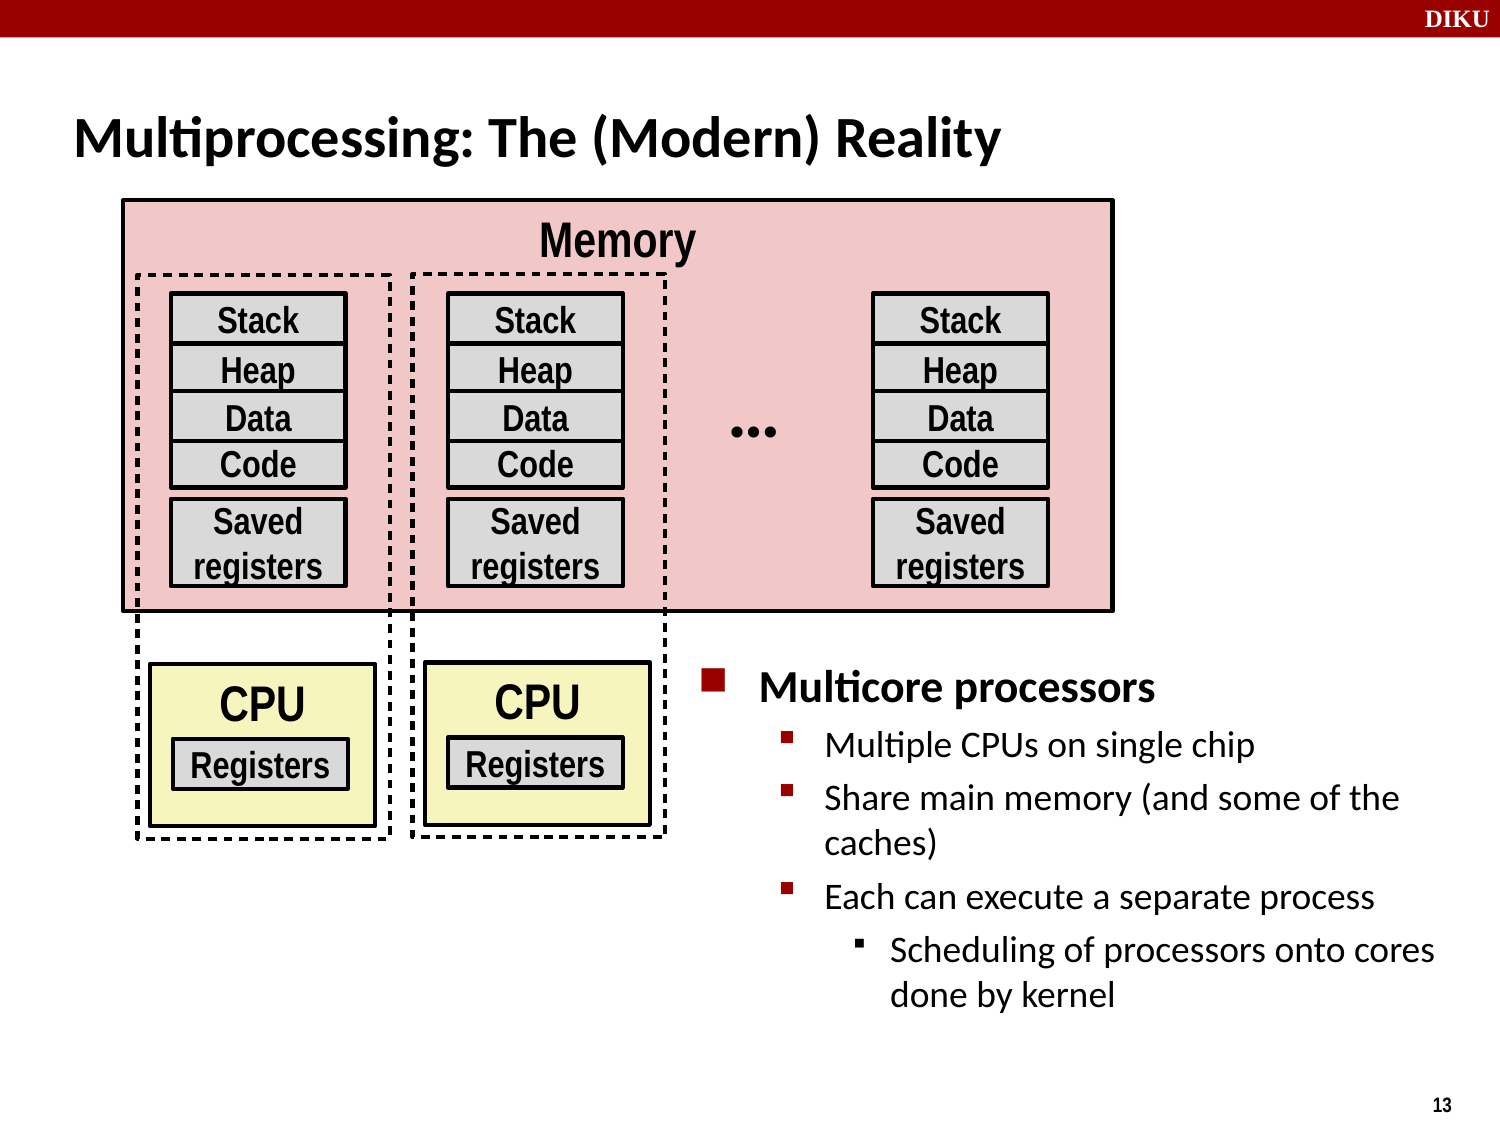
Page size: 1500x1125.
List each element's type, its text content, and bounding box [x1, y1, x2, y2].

text_box Stack [872, 293, 1048, 343]
text_box Heap [170, 343, 346, 390]
text_box CPU [149, 663, 375, 827]
text_box Heap [282, 366, 289, 380]
text_box Memory [123, 199, 1113, 612]
text_box Registers [447, 737, 623, 788]
text_box … [712, 355, 796, 460]
text_box CPU [424, 662, 650, 825]
text_box Data [447, 390, 623, 441]
text_box Saved registers [872, 498, 1048, 587]
list Multicore processors Multiple CPUs on single chip Share main memory (and some of the caches) Each can execute a separate process Scheduling of processors onto cores done by kernel [687, 649, 1463, 1088]
text_box Code [447, 441, 623, 488]
text_box Heap [447, 343, 623, 390]
text_box Data [170, 390, 346, 441]
text_box Saved registers [447, 498, 623, 587]
text_box Stack [170, 293, 346, 343]
title Multiprocessing: The (Modern) Reality [58, 71, 1450, 197]
text_box Code [872, 441, 1048, 488]
text_box Data [872, 390, 1048, 441]
text_box Registers [172, 738, 348, 789]
text_box Heap [985, 366, 992, 380]
text_box Saved registers [170, 498, 346, 587]
text_box Code [170, 441, 346, 488]
text_box Heap [560, 366, 567, 380]
text_box Heap [872, 343, 1048, 390]
text_box Stack [447, 293, 623, 343]
